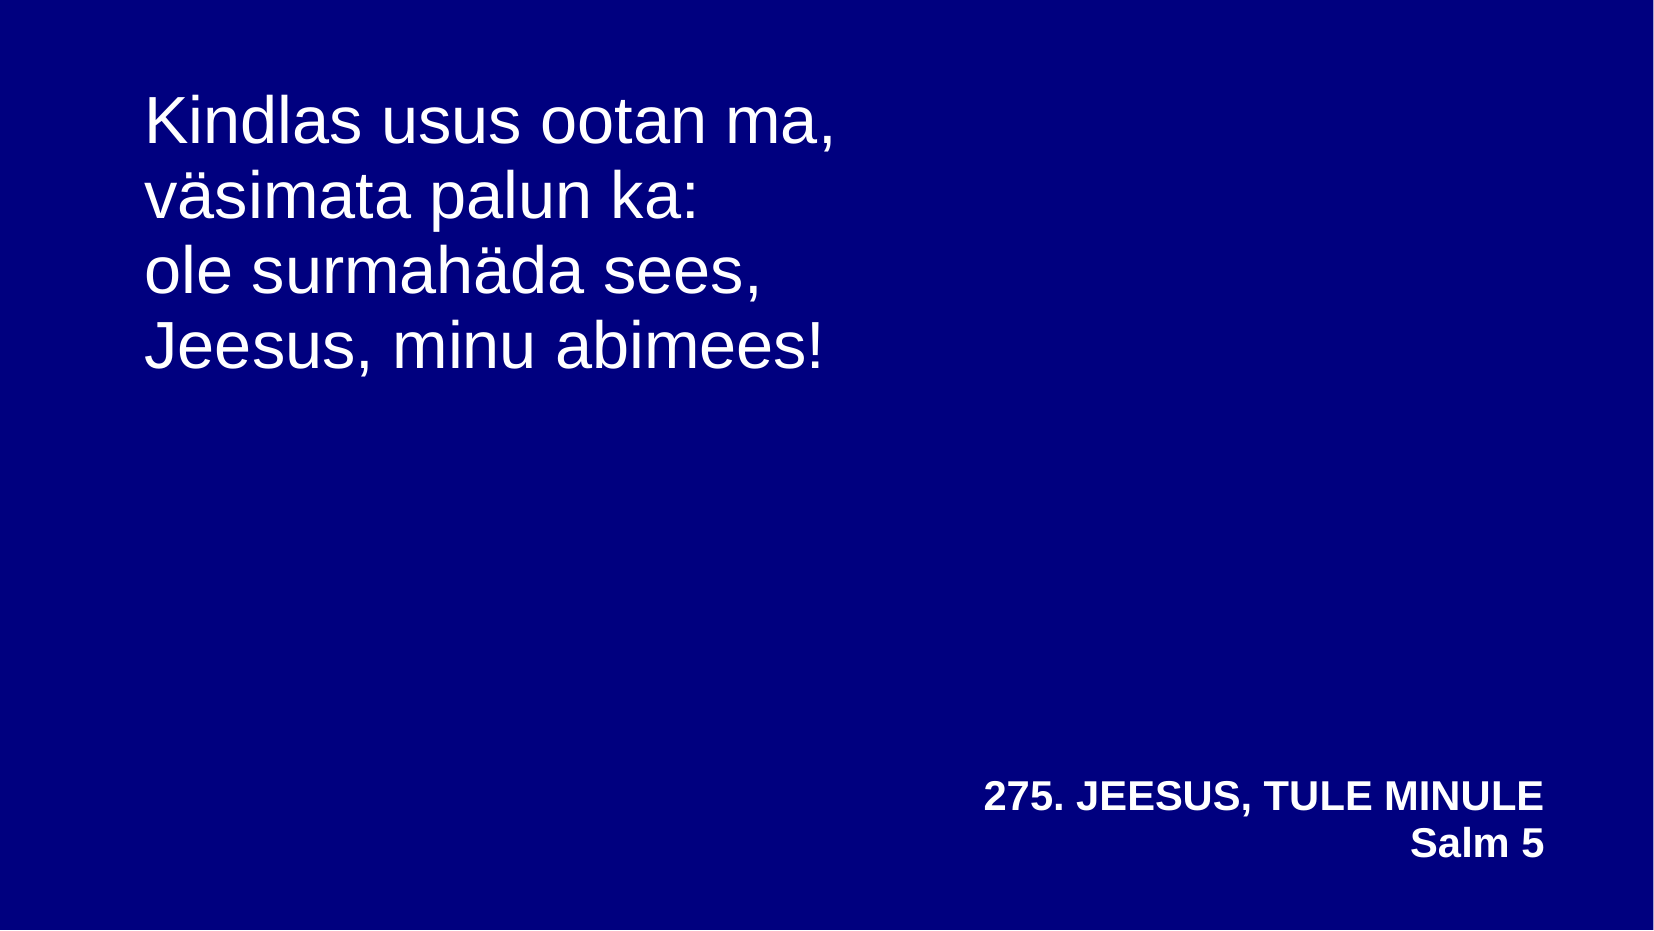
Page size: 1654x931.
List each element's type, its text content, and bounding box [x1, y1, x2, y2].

text_box Kindlas usus ootan ma, väsimata palun ka: ole surmahäda sees, Jeesus, minu abimees! [129, 76, 1530, 765]
text_box 275. JEESUS, TULE MINULE Salm 5 [82, 765, 1560, 920]
